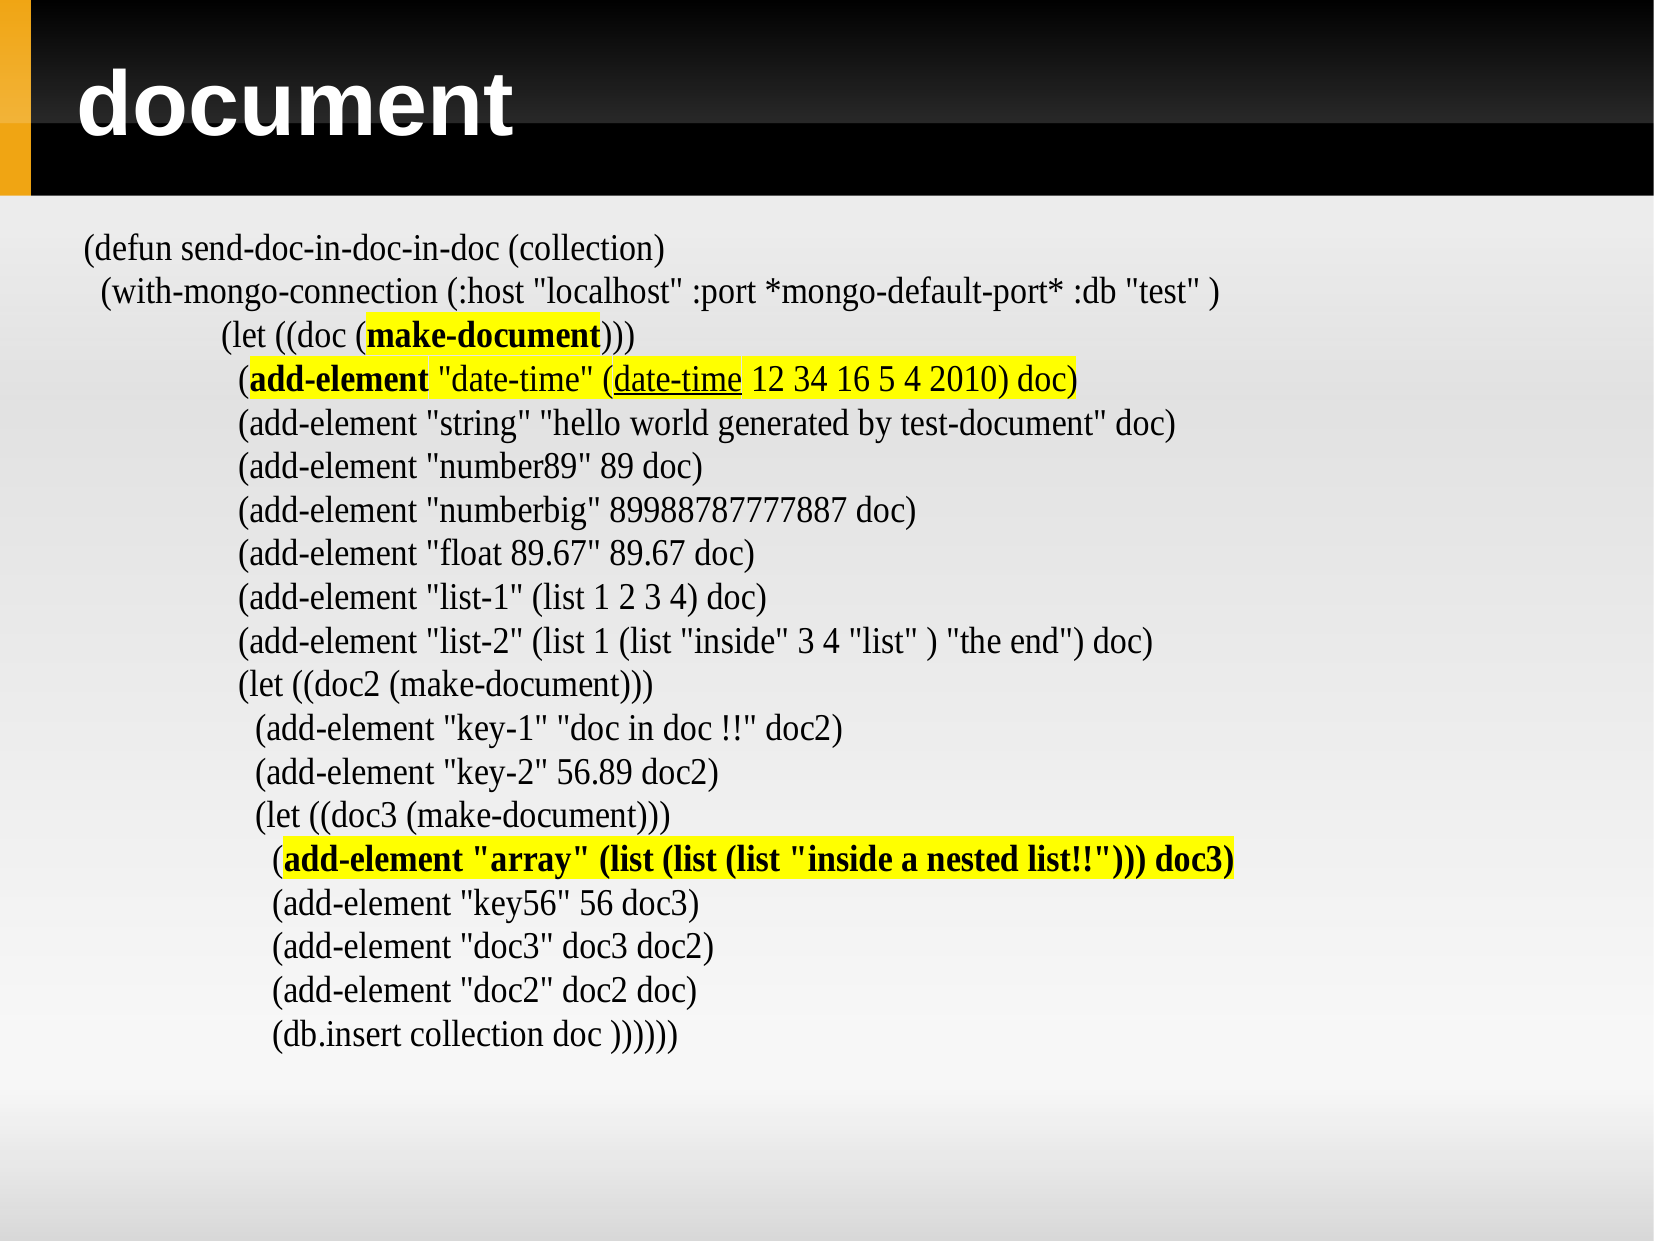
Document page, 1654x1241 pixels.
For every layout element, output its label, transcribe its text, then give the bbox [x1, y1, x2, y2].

picture [0, 0, 1654, 1241]
title document [76, 0, 1565, 208]
chart [82, 225, 1613, 1163]
